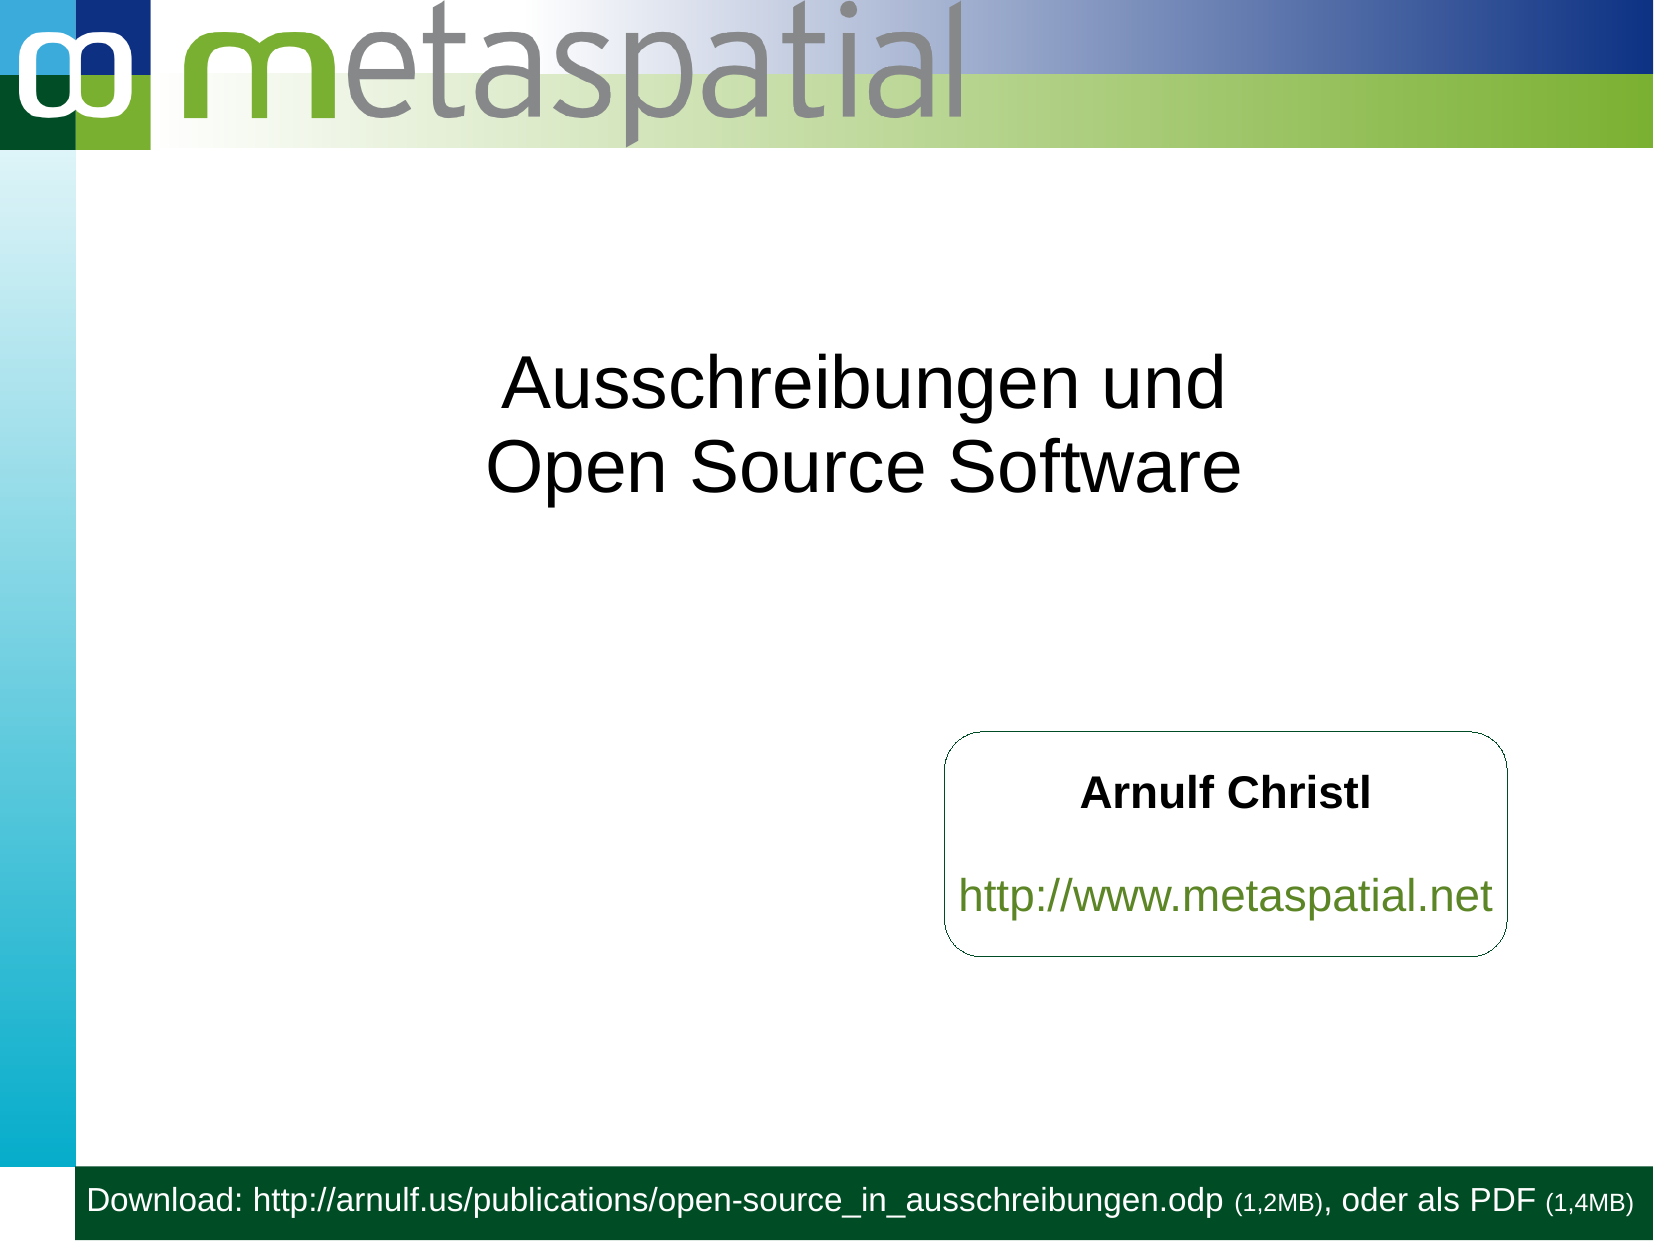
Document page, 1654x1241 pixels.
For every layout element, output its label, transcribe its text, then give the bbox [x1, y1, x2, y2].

text_box Download: http://arnulf.us/publications/open-source_in_ausschreibungen.odp (1,2MB), oder als PDF (1,4MB) [71, 1173, 1651, 1236]
text_box Arnulf Christl http://www.metaspatial.net [944, 731, 1508, 957]
title Ausschreibungen und Open Source Software [229, 321, 1500, 529]
picture [0, 0, 961, 150]
